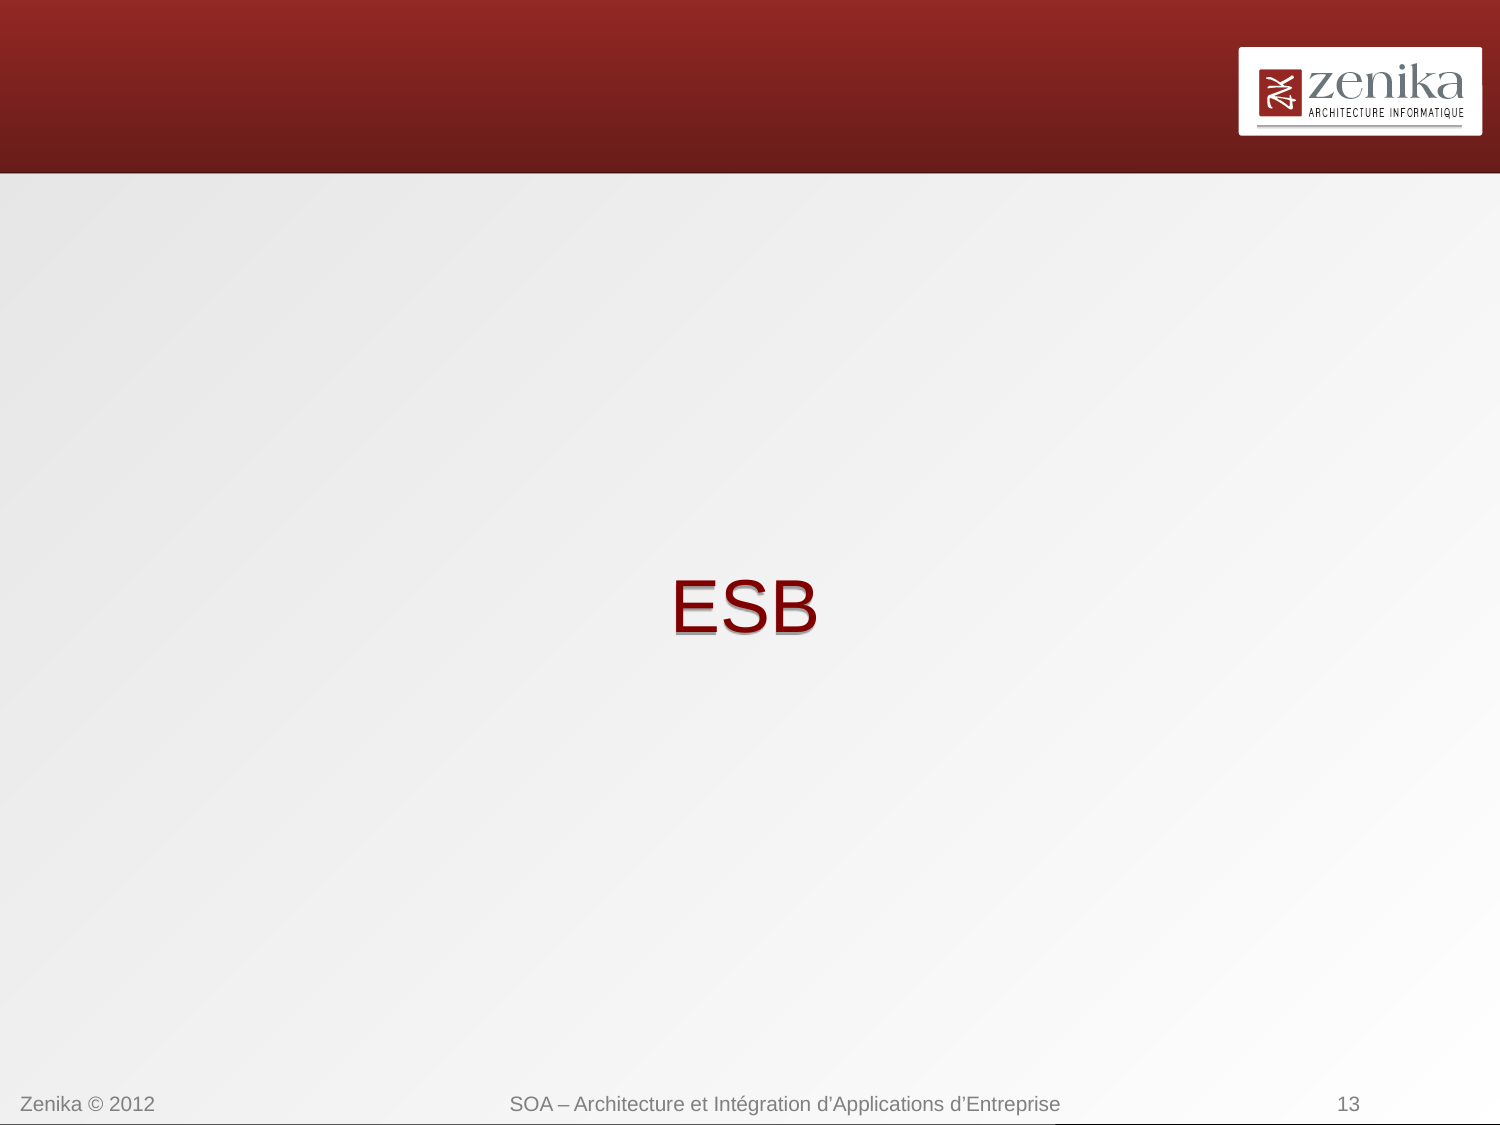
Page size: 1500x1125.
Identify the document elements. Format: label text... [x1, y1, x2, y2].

subtitle ESB [53, 562, 1438, 681]
